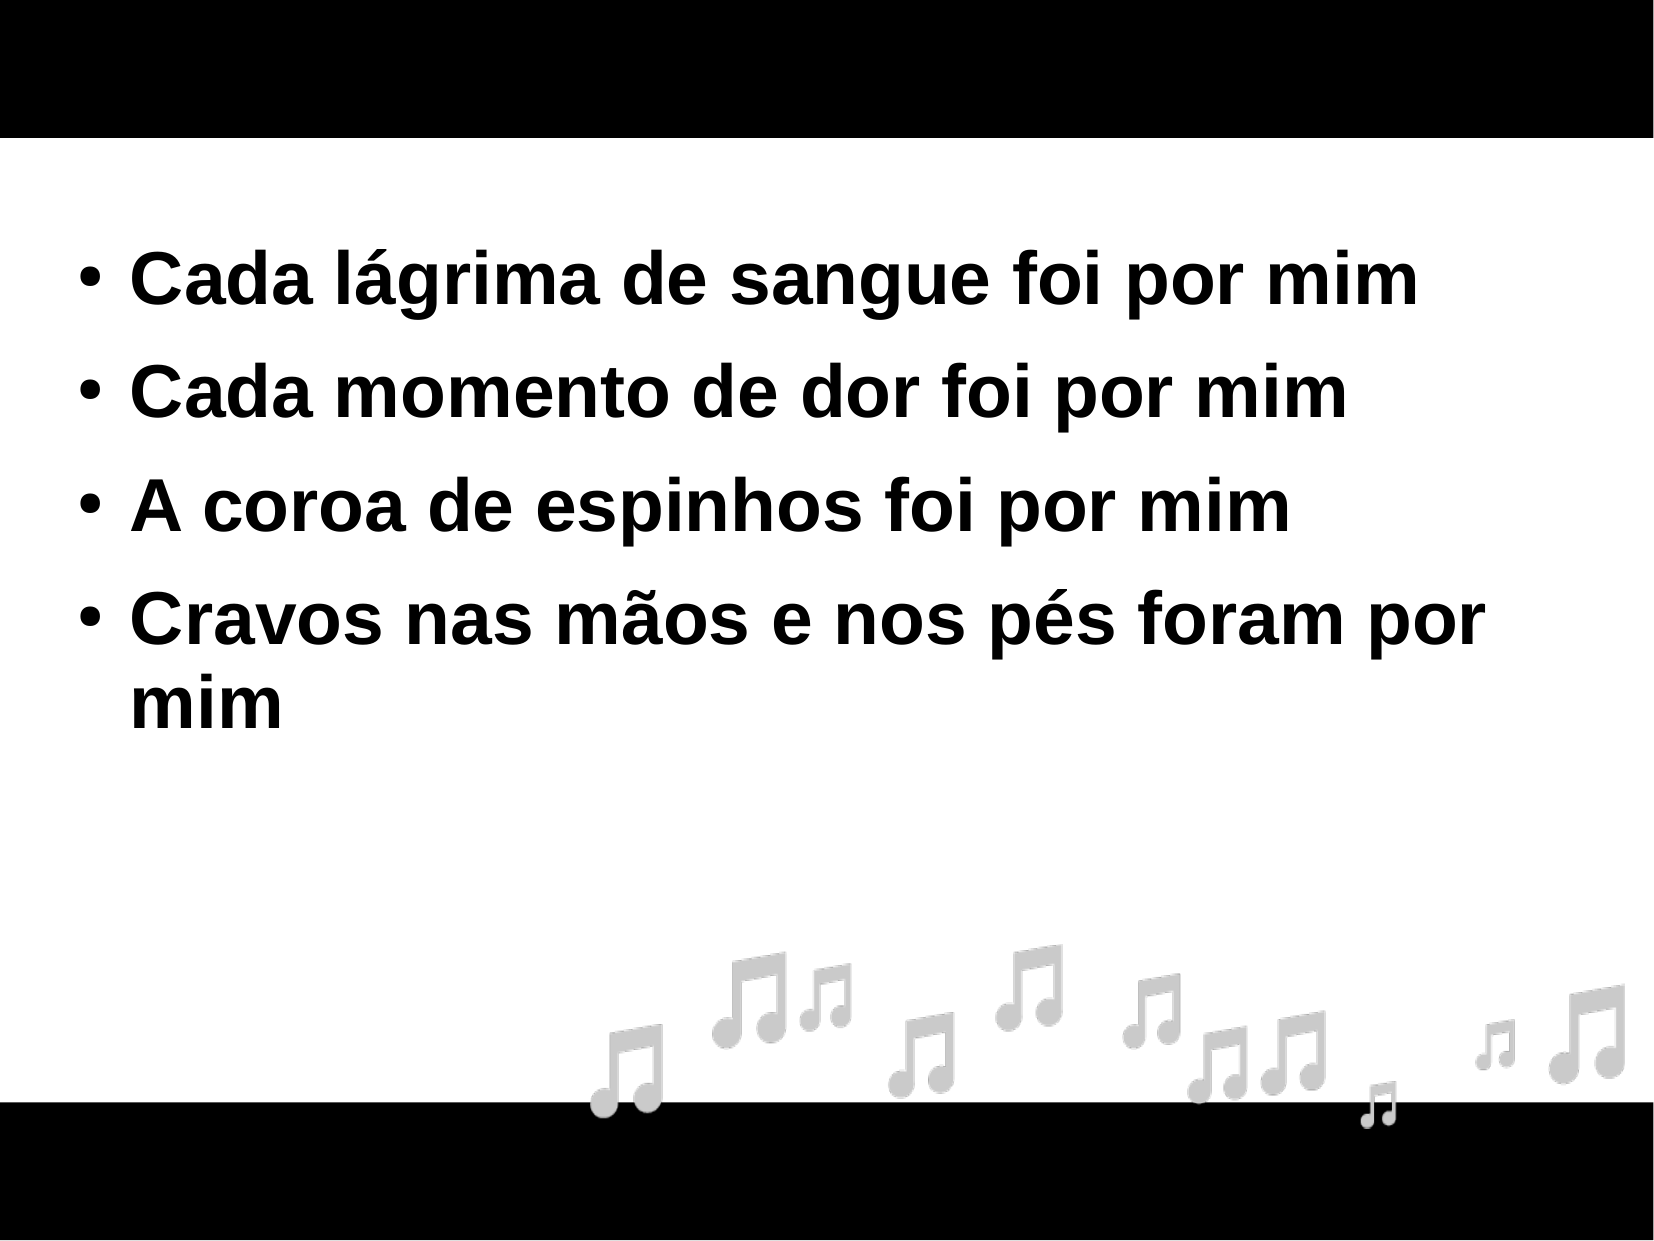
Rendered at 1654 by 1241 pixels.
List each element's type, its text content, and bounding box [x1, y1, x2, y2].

list Cada lágrima de sangue foi por mim Cada momento de dor foi por mim A coroa de espinhos foi por mim Cravos nas mãos e nos pés foram por mim [59, 236, 1595, 1024]
